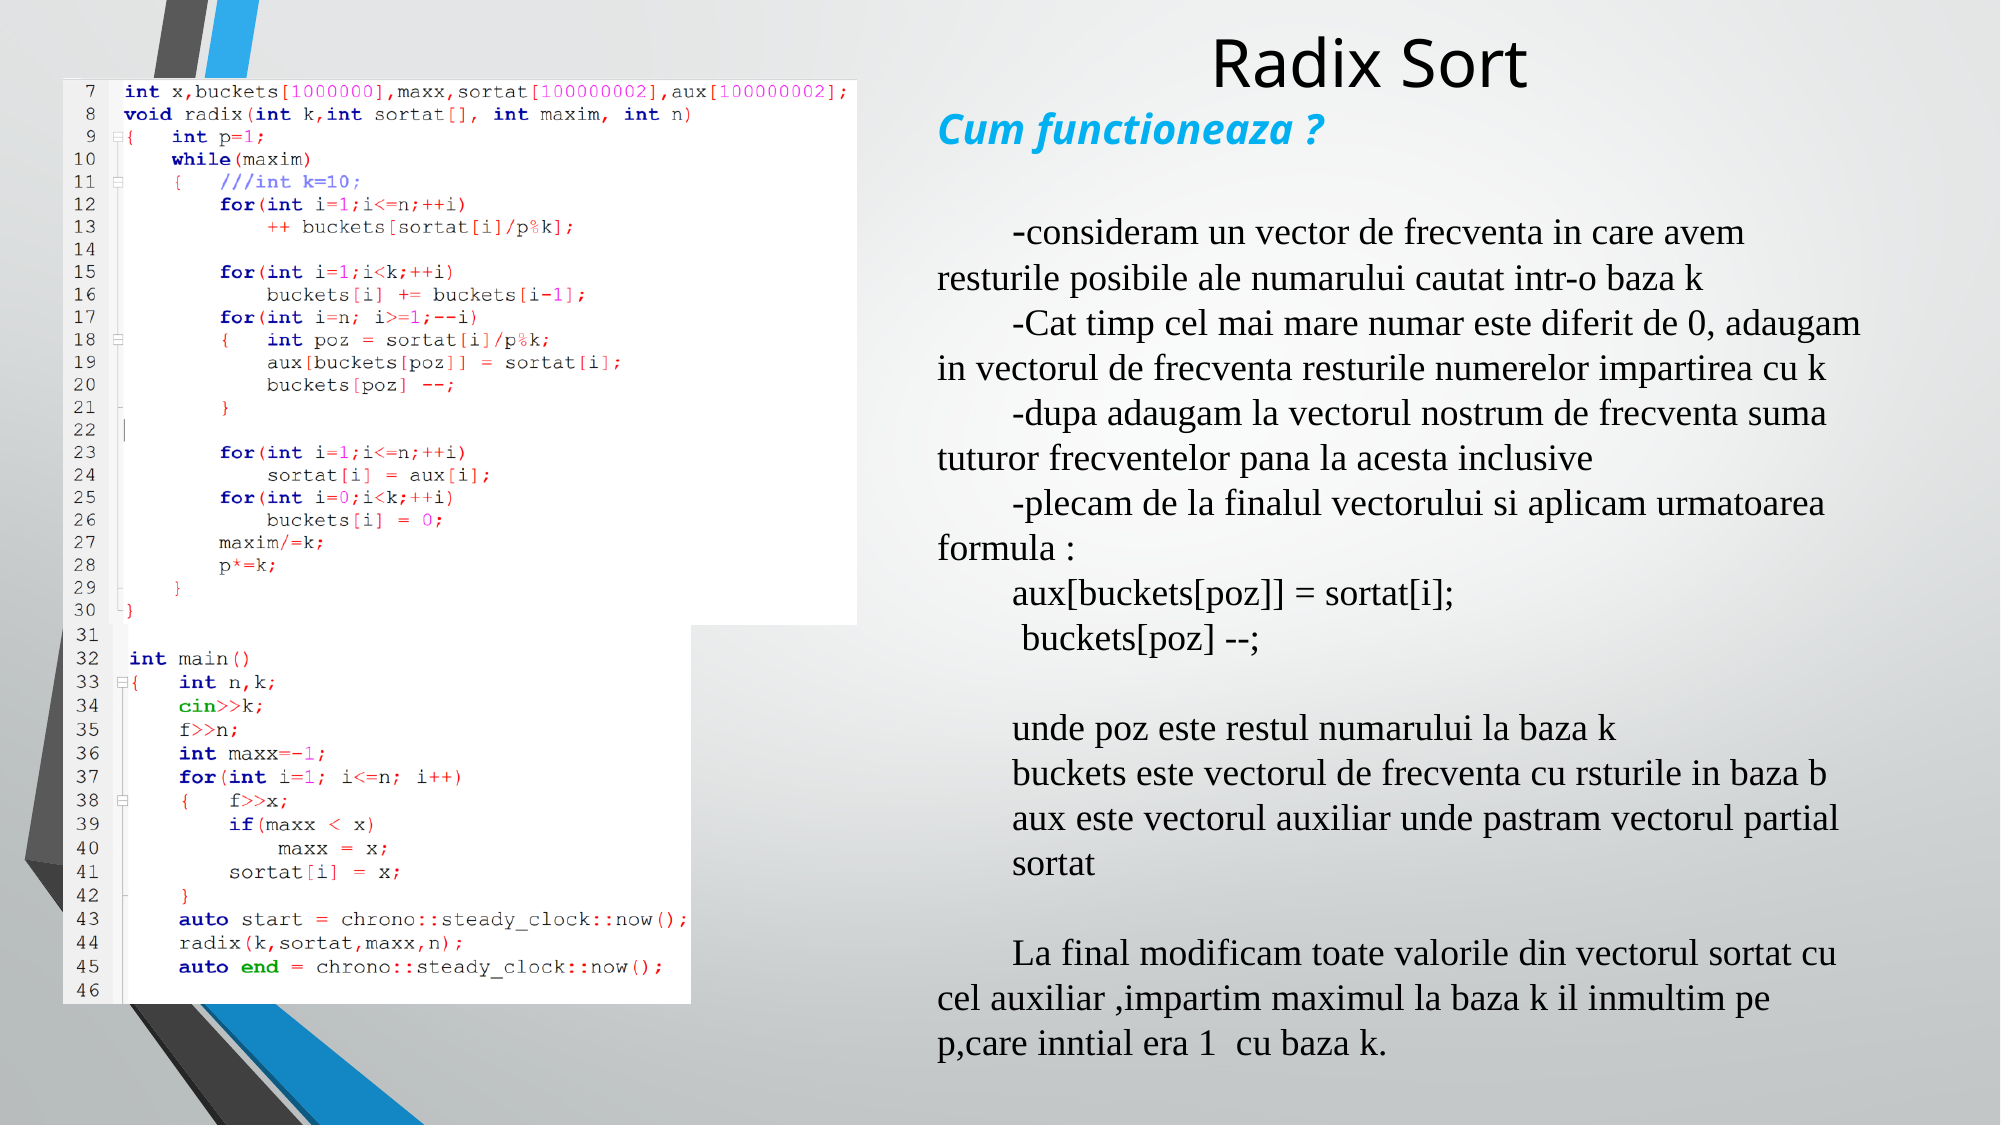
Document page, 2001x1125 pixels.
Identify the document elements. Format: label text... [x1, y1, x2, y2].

title Radix Sort [922, 13, 1819, 95]
text_box Cum functioneaza ? -consideram un vector de frecventa in care avem resturile posibile ale numarului cautat intr-o baza k -Cat timp cel mai mare numar este diferit de 0, adaugam in vectorul de frecventa resturile numerelor impartirea cu k -dupa adaugam la vectorul nostrum de frecventa suma tuturor frecventelor pana la acesta inclusive -plecam de la finalul vectorului si aplicam urmatoarea formula : aux[buckets[poz]] = sortat[i]; buckets[poz] --; unde poz este restul numarului la baza k buckets este vectorul de frecventa cu rsturile in baza b aux este vectorul auxiliar unde pastram vectorul partial sortat La final modificam toate valorile din vectorul sortat cu cel auxiliar ,impartim maximul la baza k il inmultim pe p,care inntial era 1 cu baza k. [922, 95, 1879, 1080]
picture [63, 78, 857, 1004]
